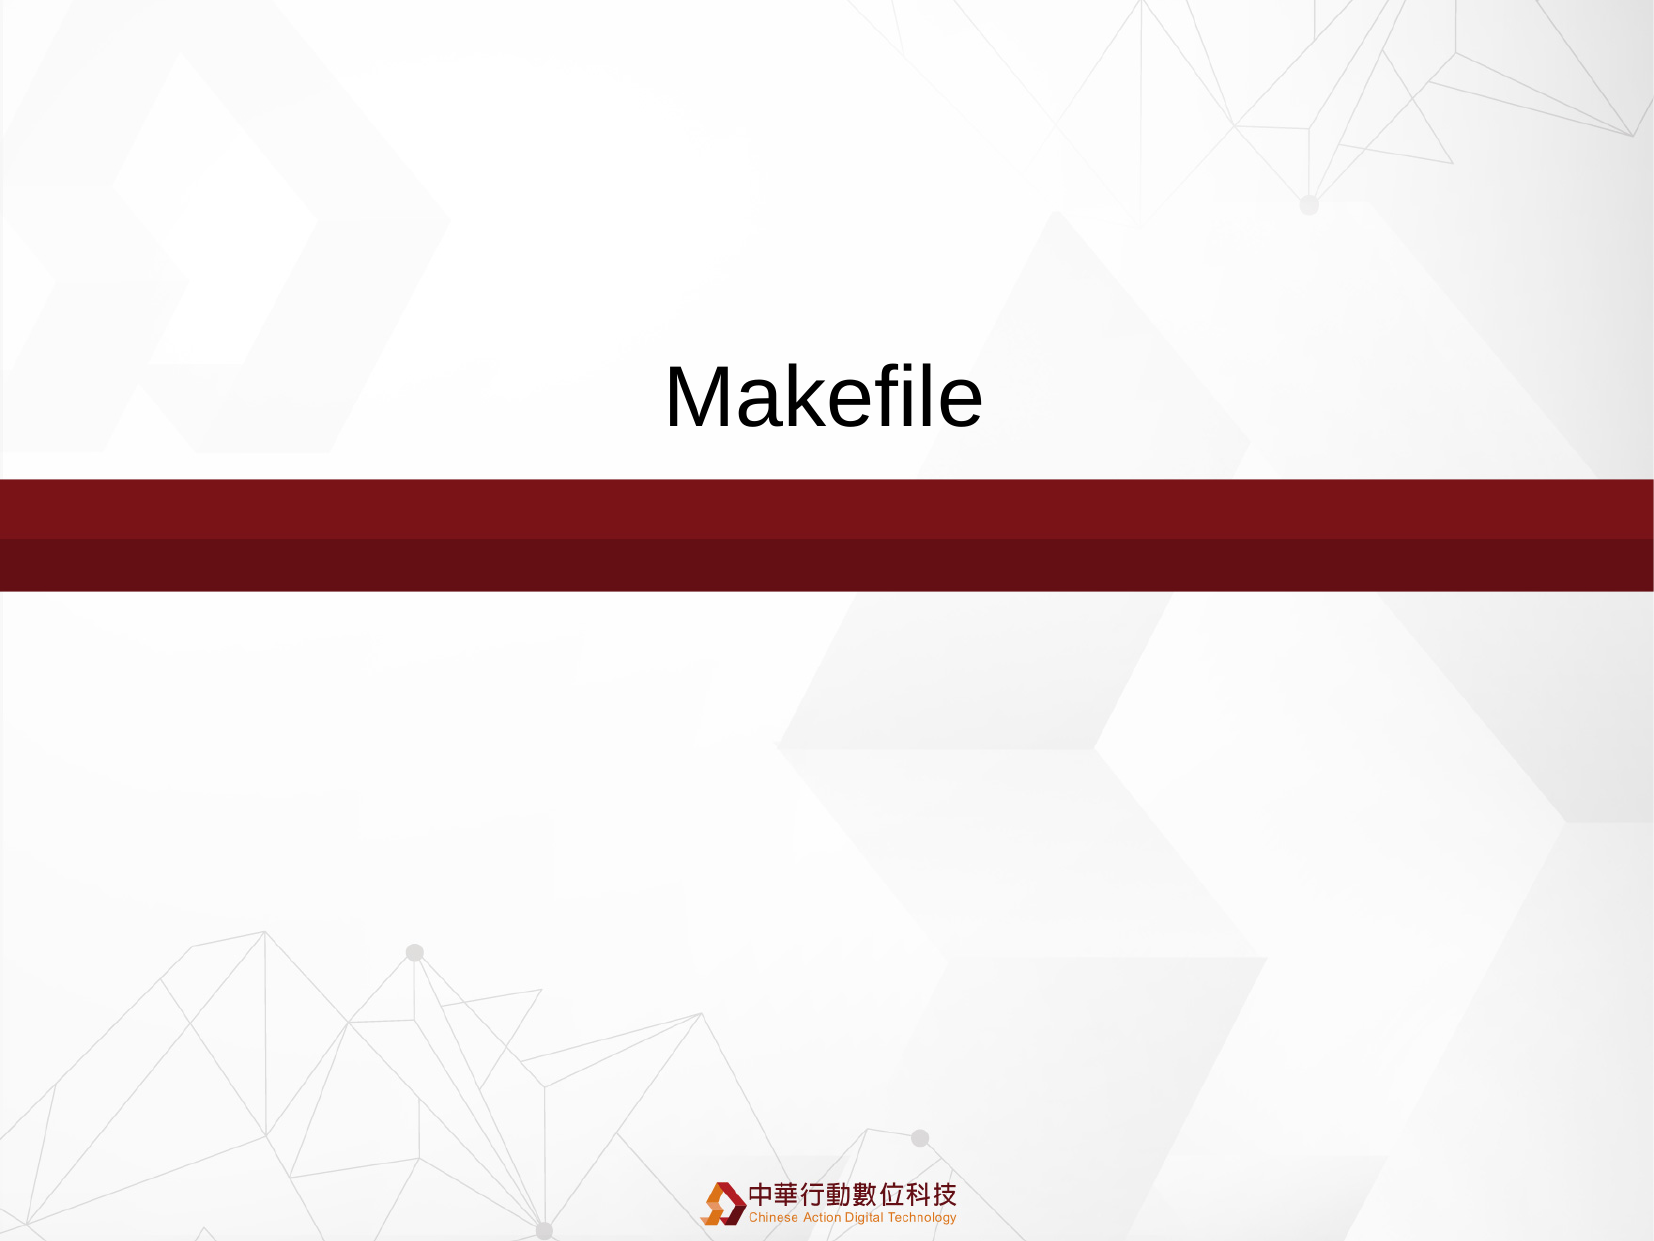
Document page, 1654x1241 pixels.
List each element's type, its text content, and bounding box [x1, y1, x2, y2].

picture [0, 0, 1654, 1241]
title Makefile [56, 318, 1593, 476]
